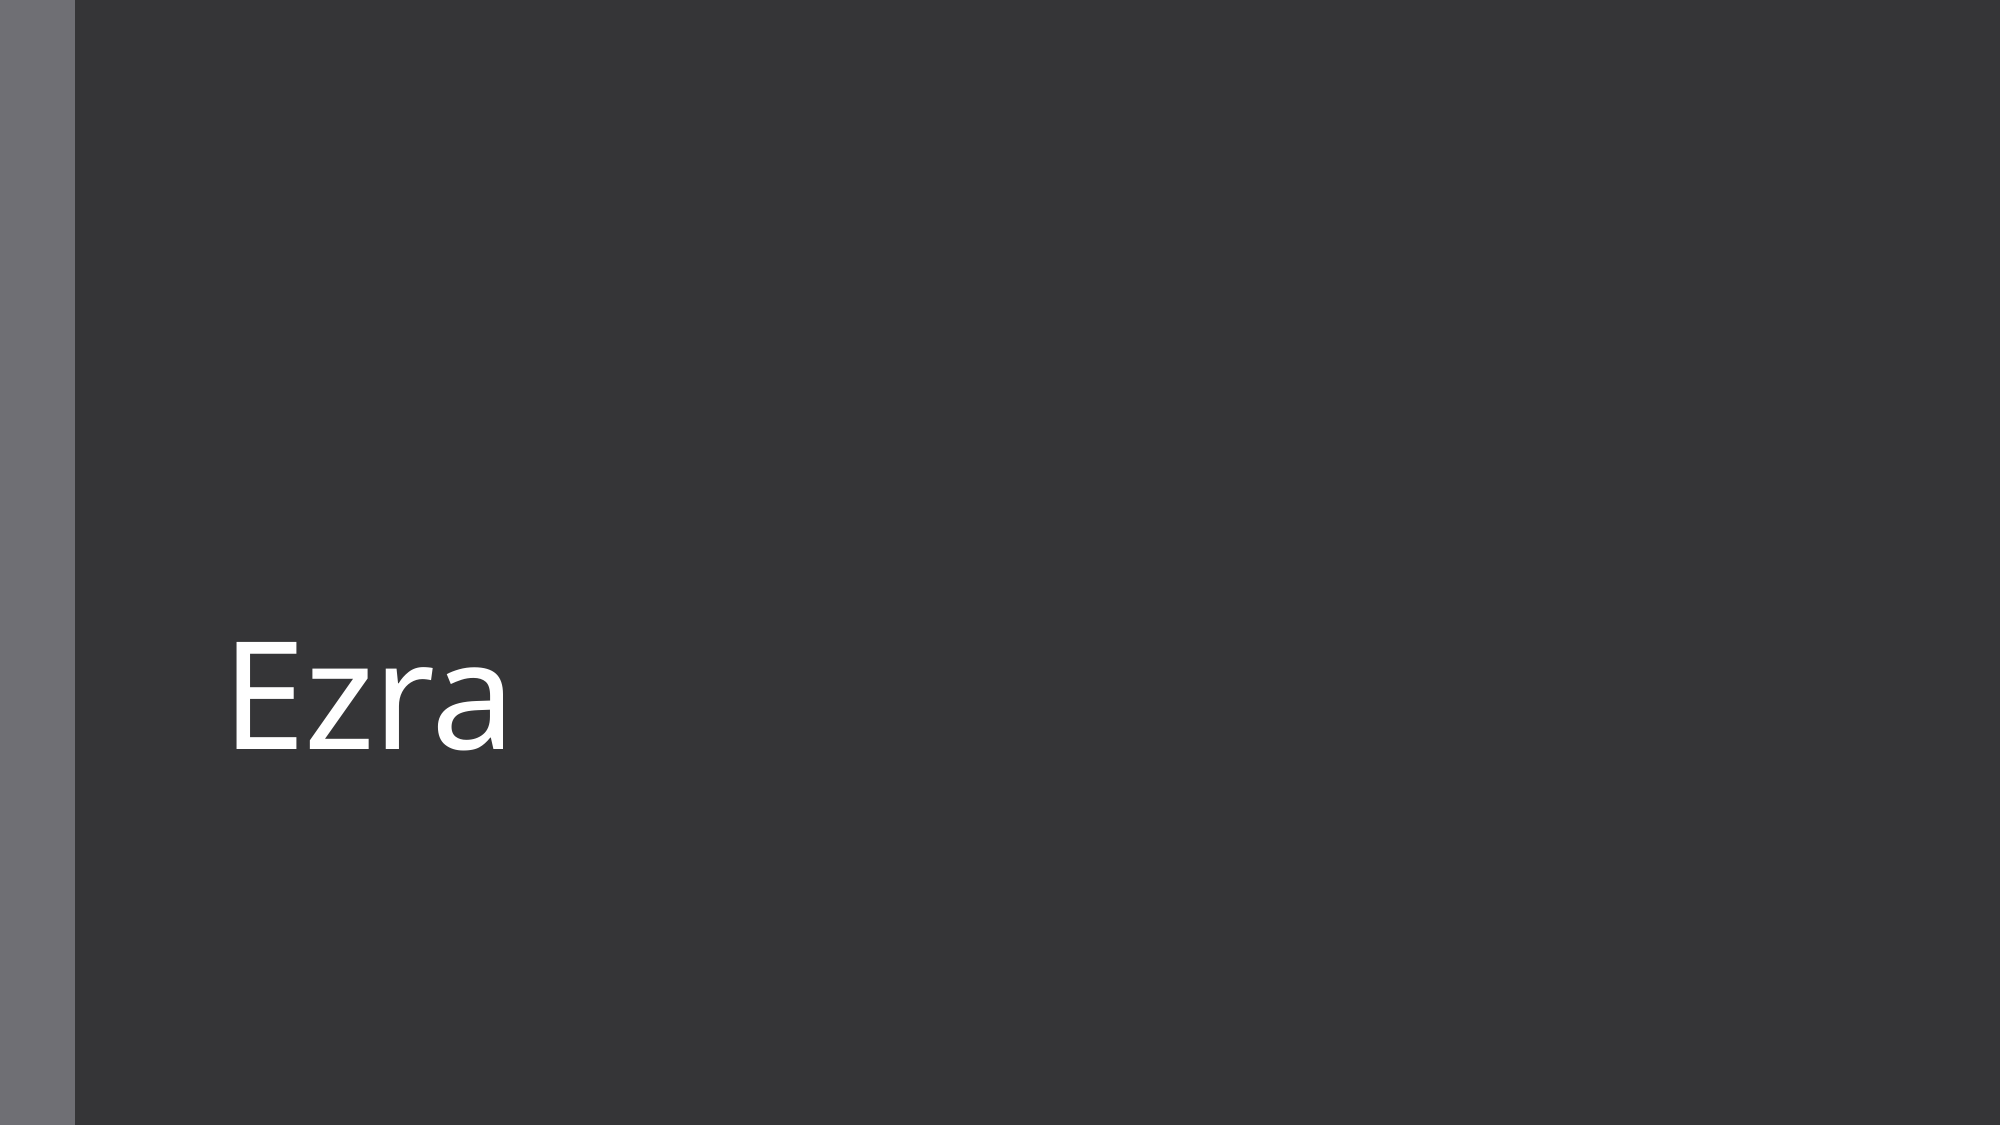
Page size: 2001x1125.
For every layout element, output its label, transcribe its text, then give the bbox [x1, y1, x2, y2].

title Ezra [206, 124, 1752, 788]
